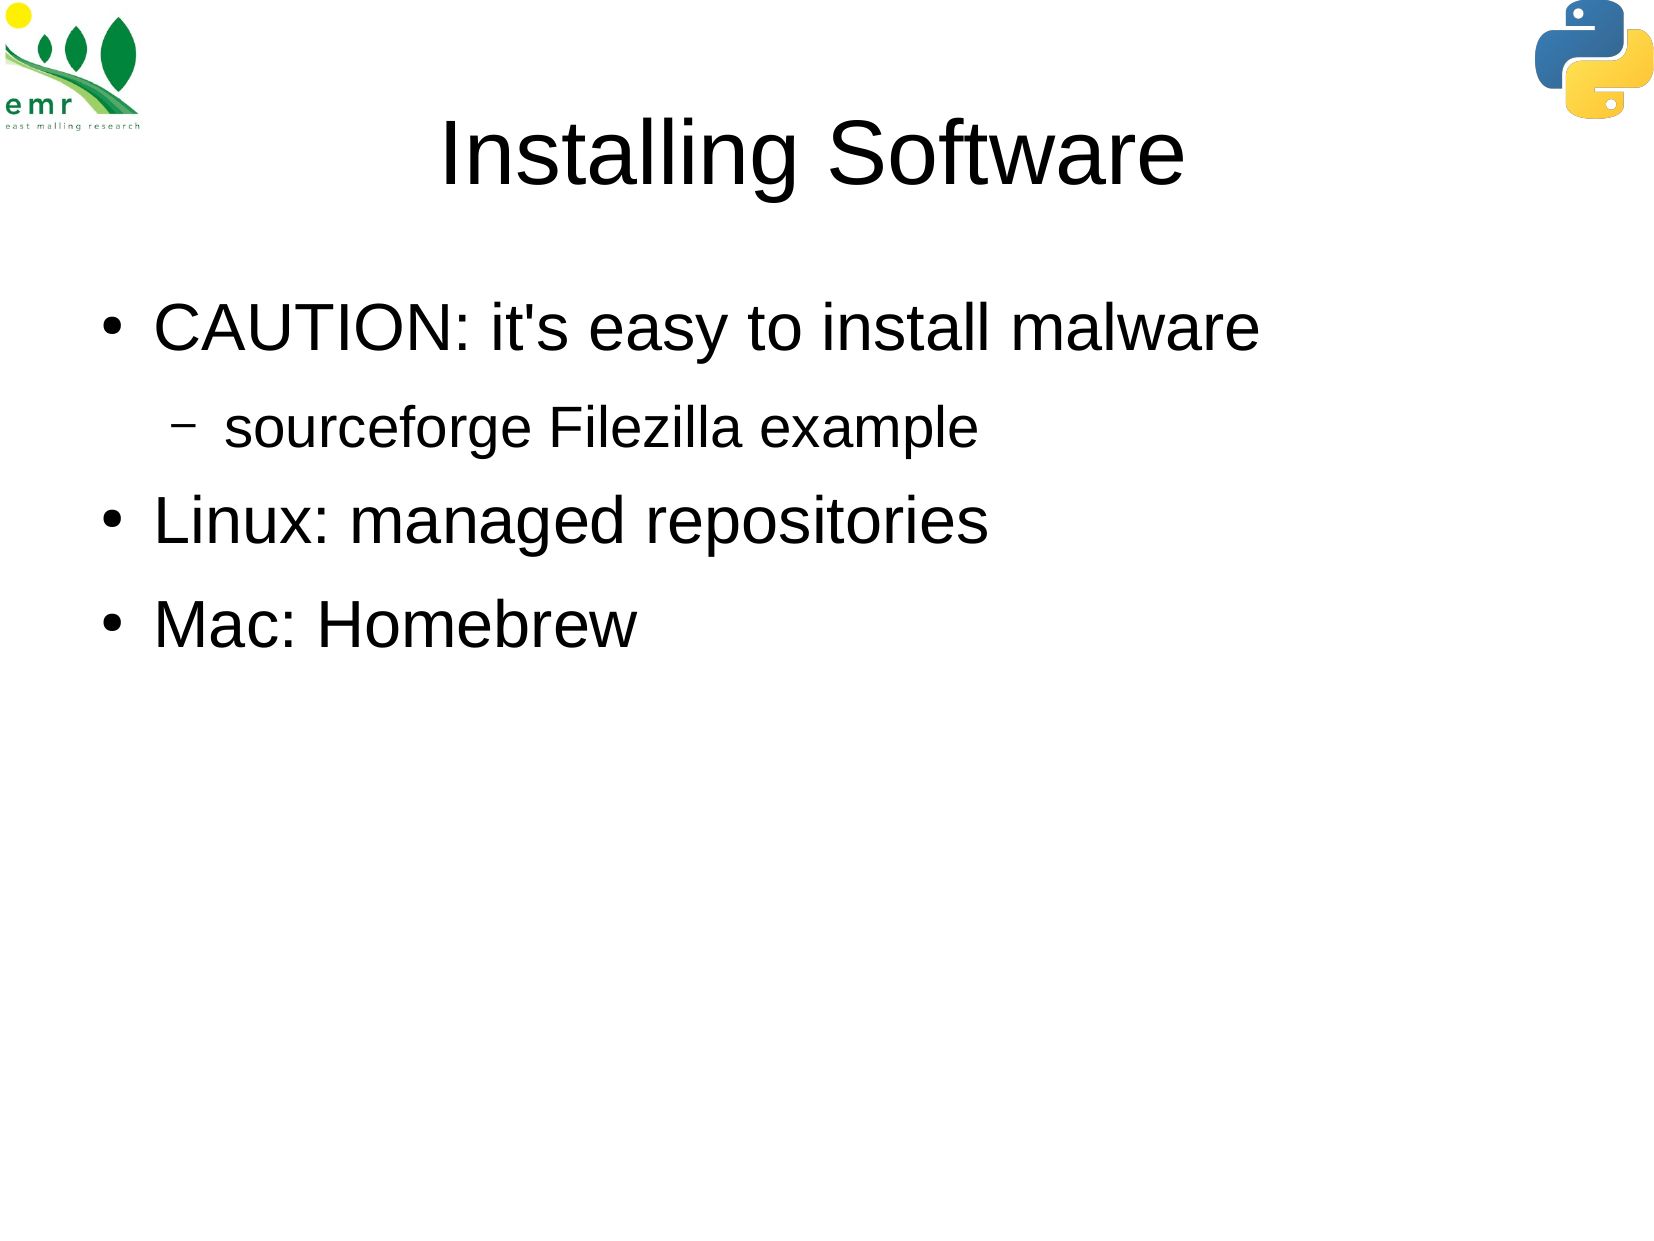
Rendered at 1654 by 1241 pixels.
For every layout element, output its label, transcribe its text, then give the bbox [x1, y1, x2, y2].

picture [0, 0, 142, 133]
picture [1535, 0, 1654, 119]
list CAUTION: it's easy to install malware sourceforge Filezilla example Linux: managed repositories Mac: Homebrew [82, 290, 1571, 1010]
title Installing Software [82, 49, 1571, 257]
